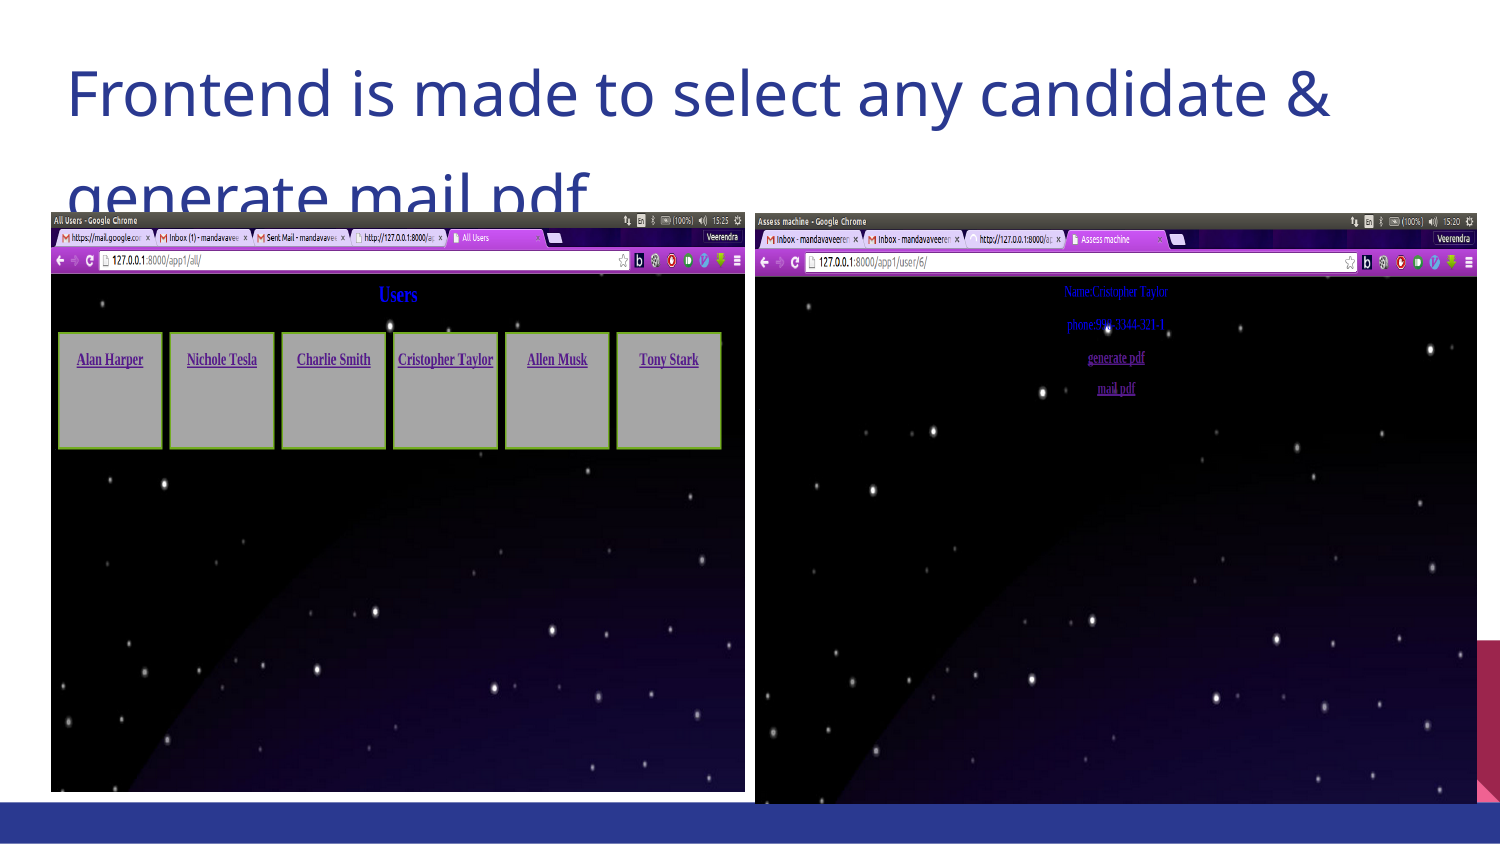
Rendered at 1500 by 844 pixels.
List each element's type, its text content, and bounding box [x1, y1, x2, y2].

picture [51, 212, 745, 792]
title Frontend is made to select any candidate & generate,mail pdf. [51, 10, 1449, 202]
picture [755, 213, 1477, 804]
